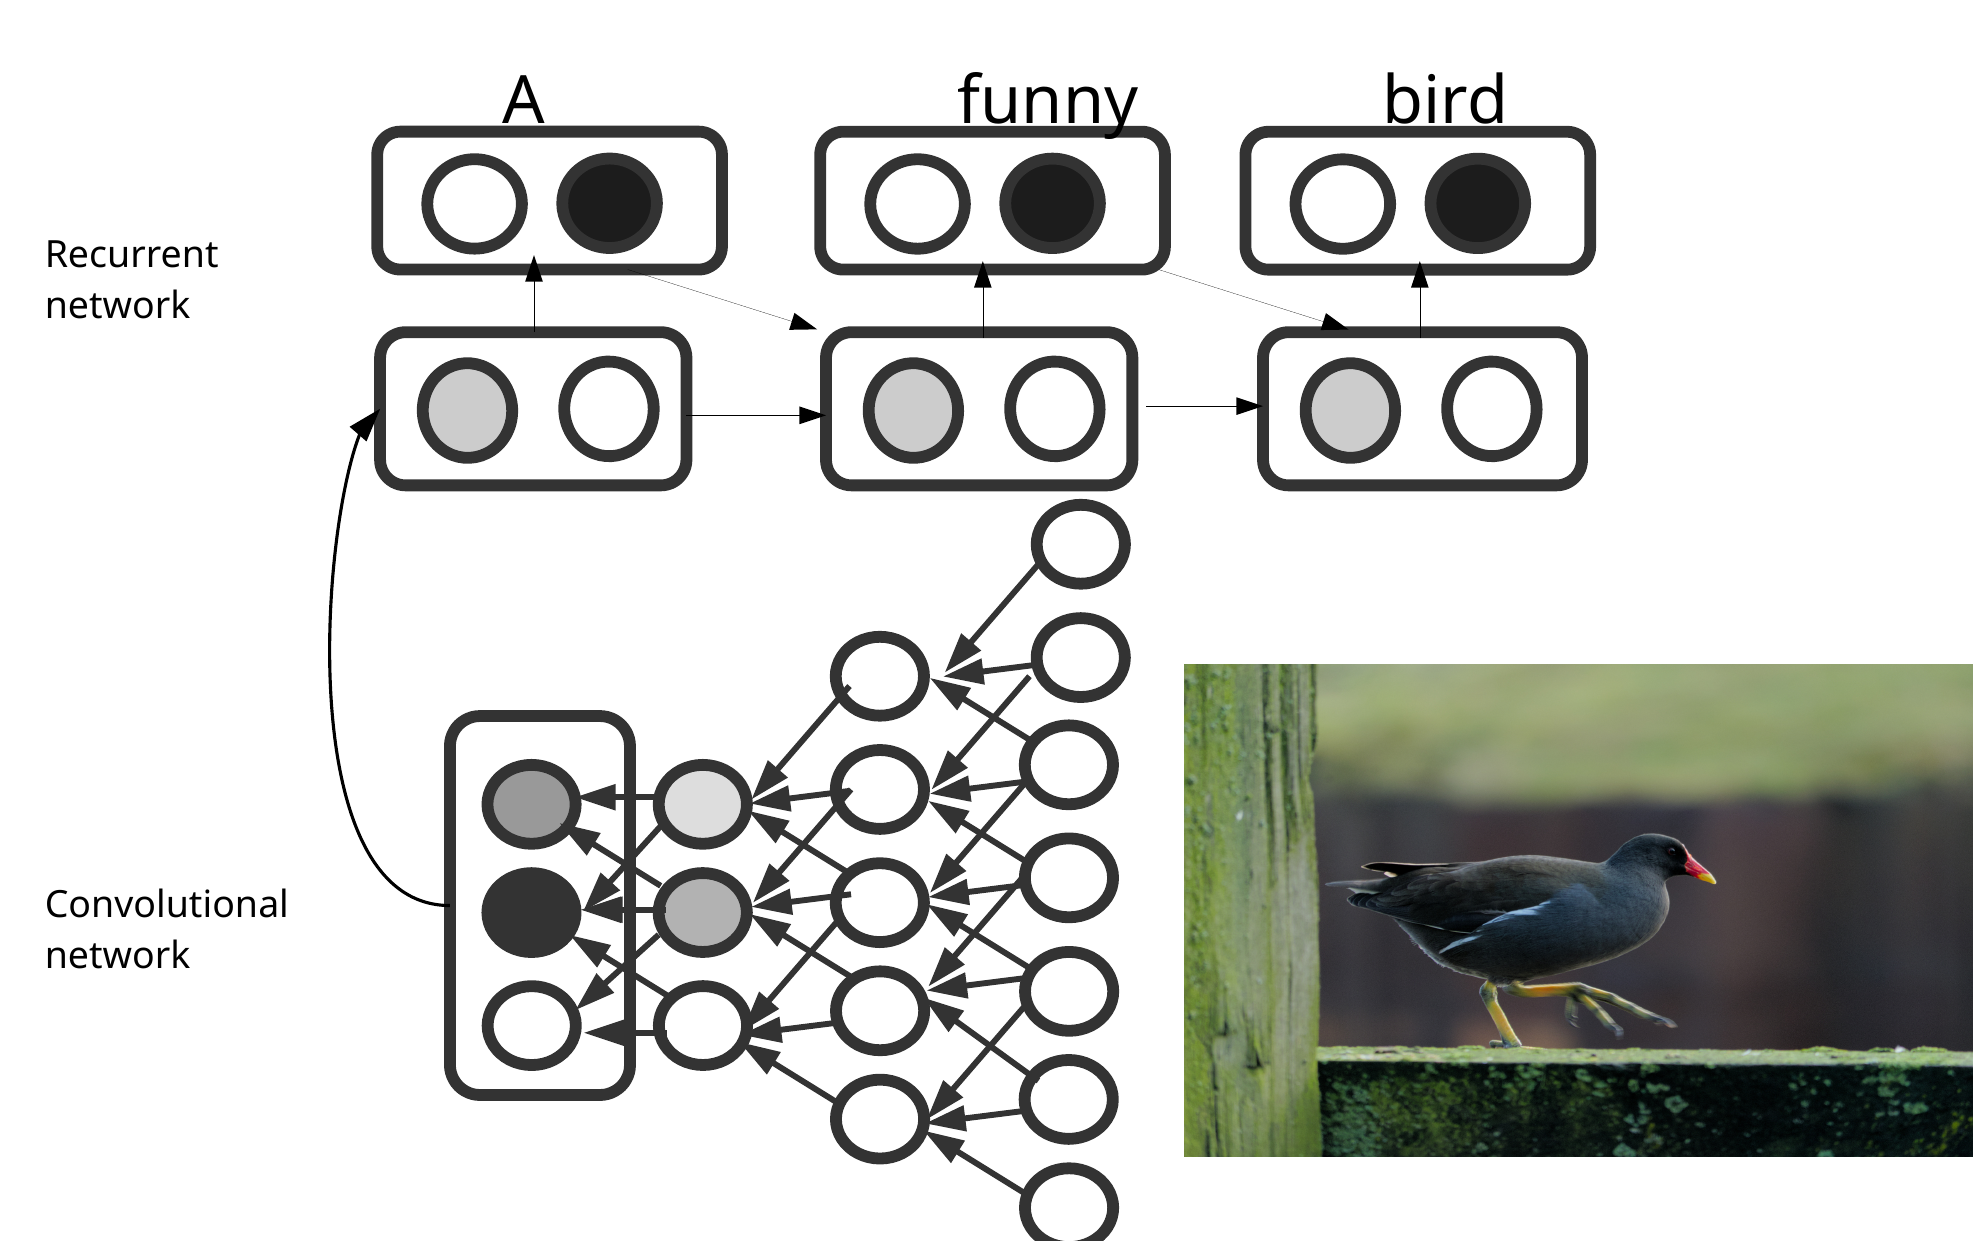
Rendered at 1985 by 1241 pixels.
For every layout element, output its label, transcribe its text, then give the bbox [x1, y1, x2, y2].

text_box [658, 764, 747, 844]
text_box [1305, 363, 1396, 458]
text_box funny [942, 44, 1145, 135]
text_box [427, 159, 522, 249]
text_box [422, 363, 513, 458]
picture [1184, 664, 1973, 1157]
text_box [1295, 159, 1391, 249]
text_box [564, 361, 654, 457]
text_box [1010, 361, 1100, 457]
text_box [1430, 158, 1526, 249]
text_box Recurrent network [30, 220, 436, 320]
text_box A [488, 44, 562, 135]
text_box [487, 873, 576, 953]
text_box [658, 873, 747, 952]
text_box Convolutional network [30, 870, 436, 969]
text_box [562, 158, 657, 248]
text_box [1005, 158, 1100, 249]
text_box [1447, 361, 1537, 457]
text_box bird [1368, 44, 1519, 135]
text_box [487, 764, 576, 844]
text_box [870, 159, 965, 249]
text_box [868, 363, 959, 458]
